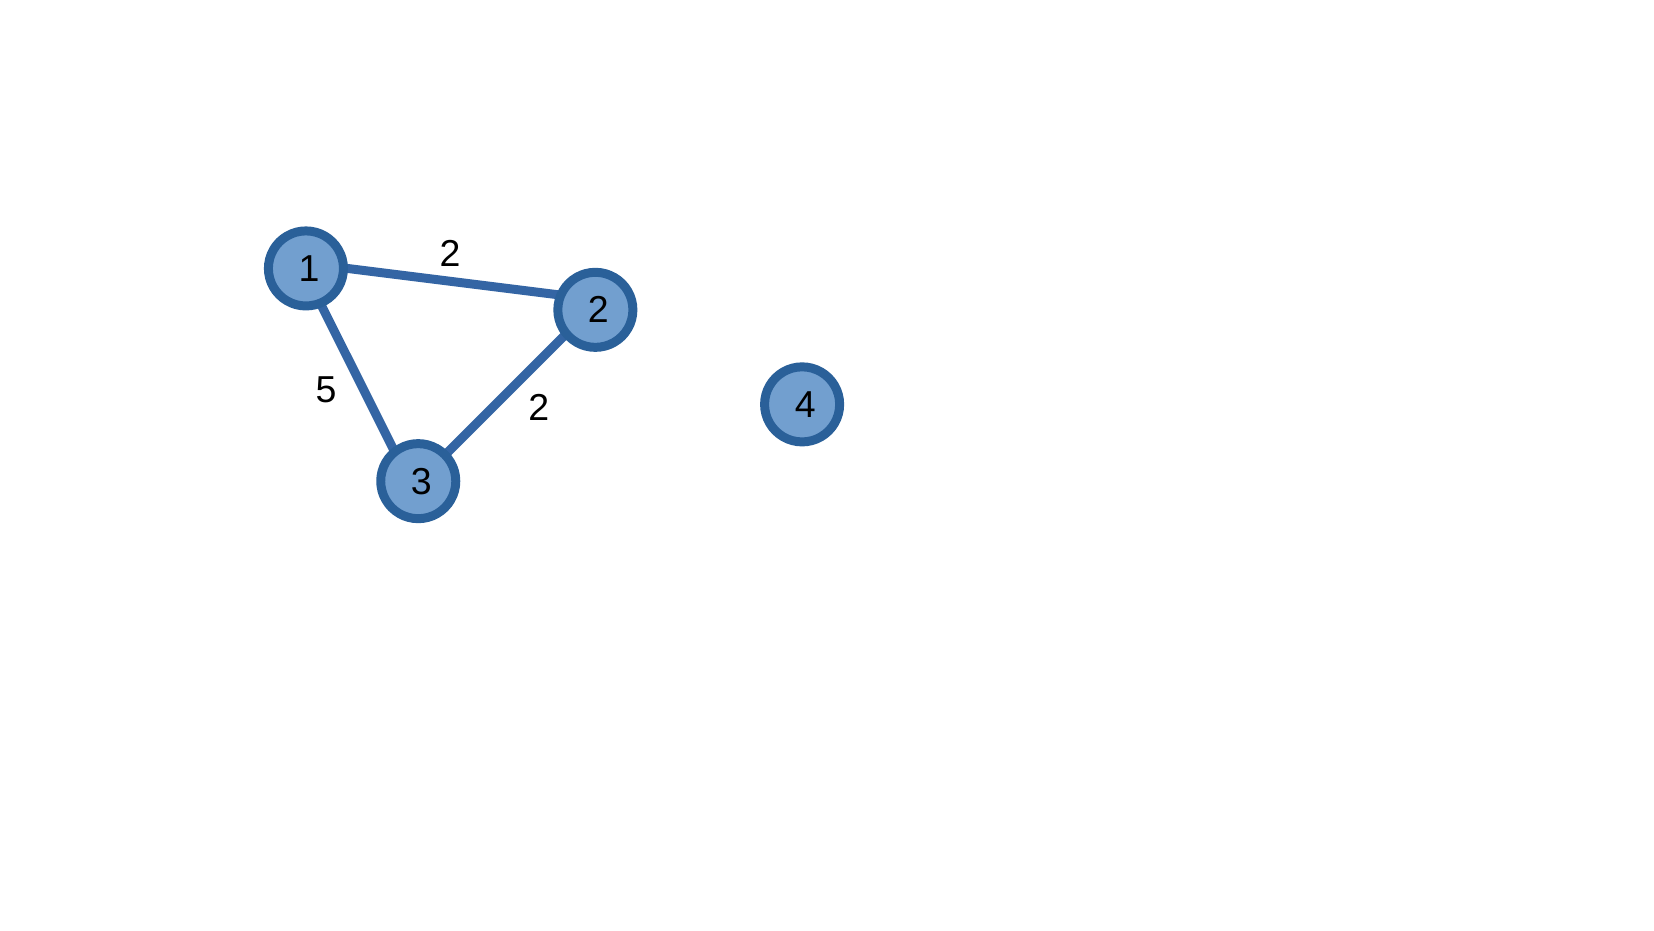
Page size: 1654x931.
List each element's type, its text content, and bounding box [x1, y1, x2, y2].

text_box 2 [501, 378, 577, 436]
text_box 4 [764, 366, 840, 442]
text_box 2 [557, 272, 633, 348]
text_box 2 [412, 225, 488, 282]
text_box 3 [380, 443, 456, 519]
text_box 1 [268, 230, 344, 306]
text_box 5 [288, 360, 364, 418]
